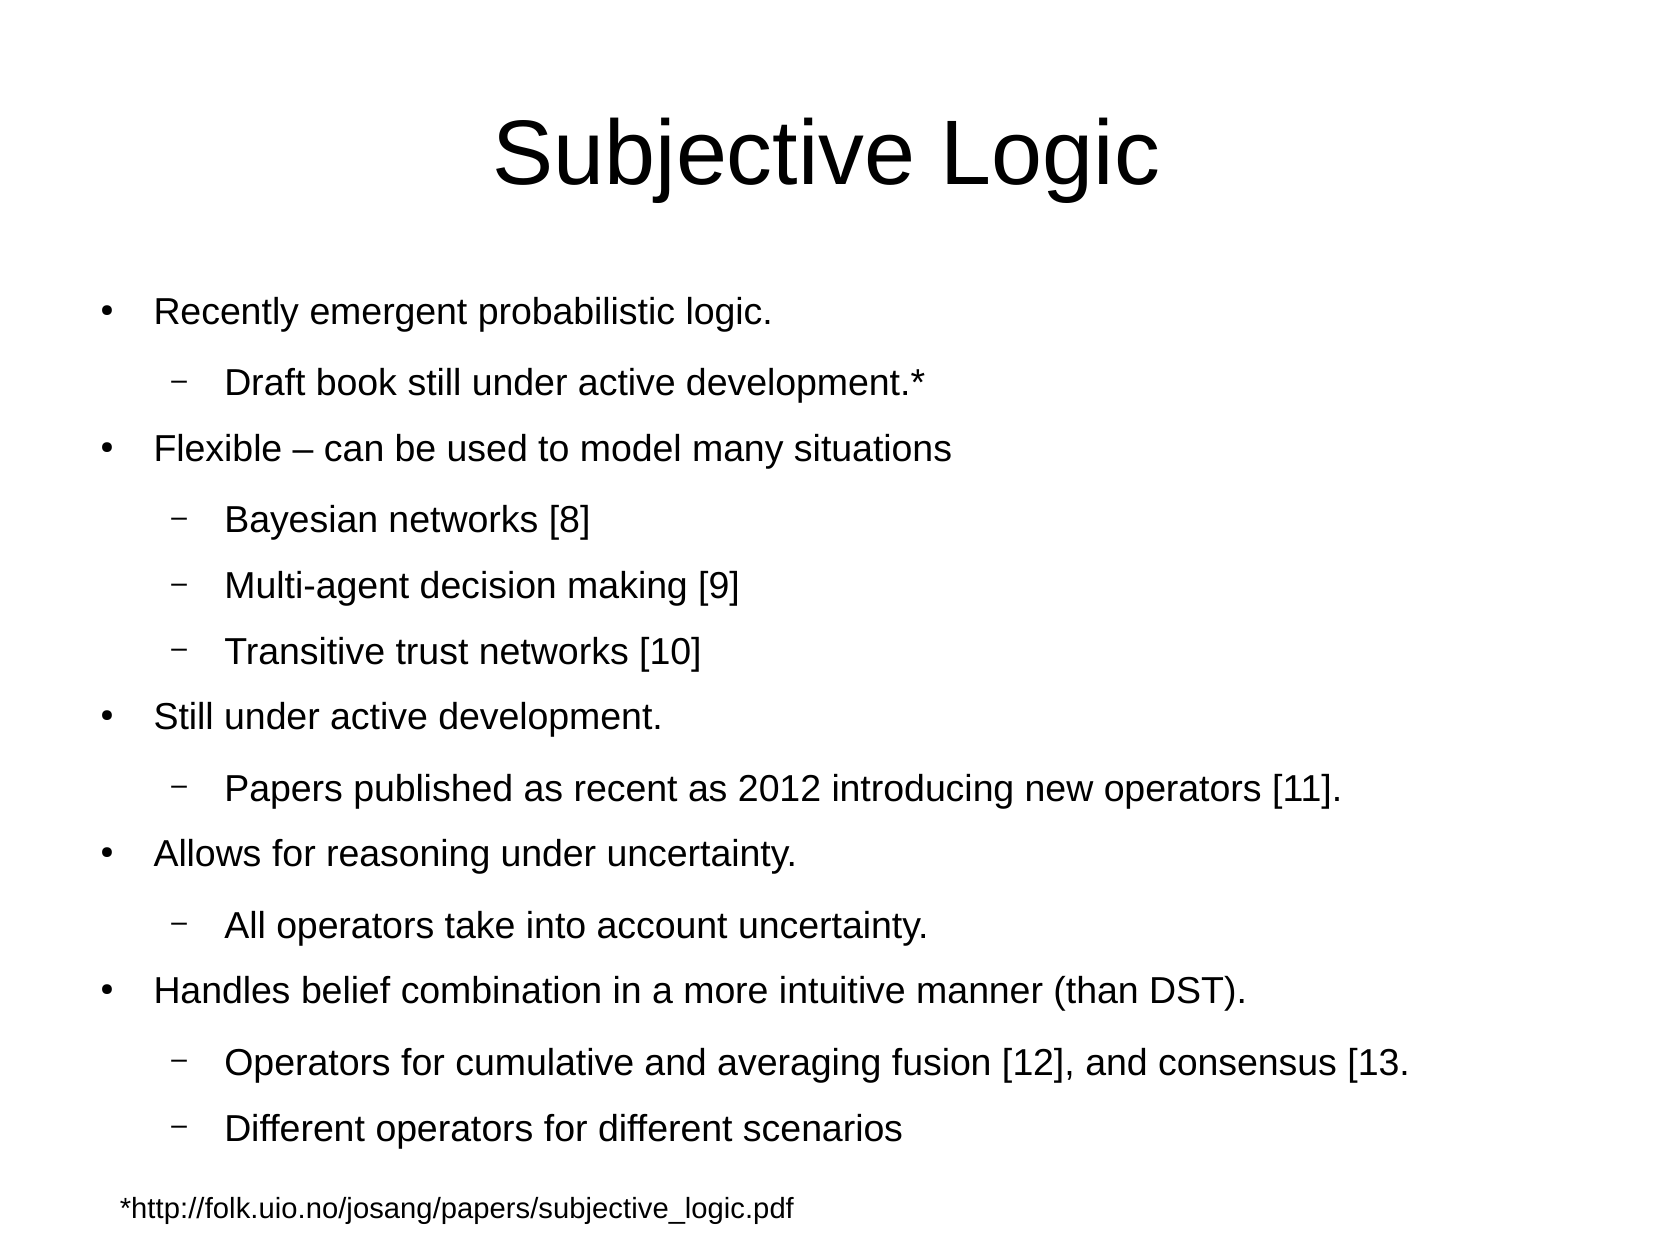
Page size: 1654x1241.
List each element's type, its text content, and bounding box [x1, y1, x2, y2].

title Subjective Logic [82, 49, 1571, 257]
list Recently emergent probabilistic logic. Draft book still under active development.* Flexible – can be used to model many situations Bayesian networks [8] Multi-agent decision making [9] Transitive trust networks [10] Still under active development. Papers published as recent as 2012 introducing new operators [11]. Allows for reasoning under uncertainty. All operators take into account uncertainty. Handles belief combination in a more intuitive manner (than DST). Operators for cumulative and averaging fusion [12], and consensus [13. Different operators for different scenarios [82, 290, 1571, 1010]
text_box *http://folk.uio.no/josang/papers/subjective_logic.pdf [105, 1185, 810, 1233]
